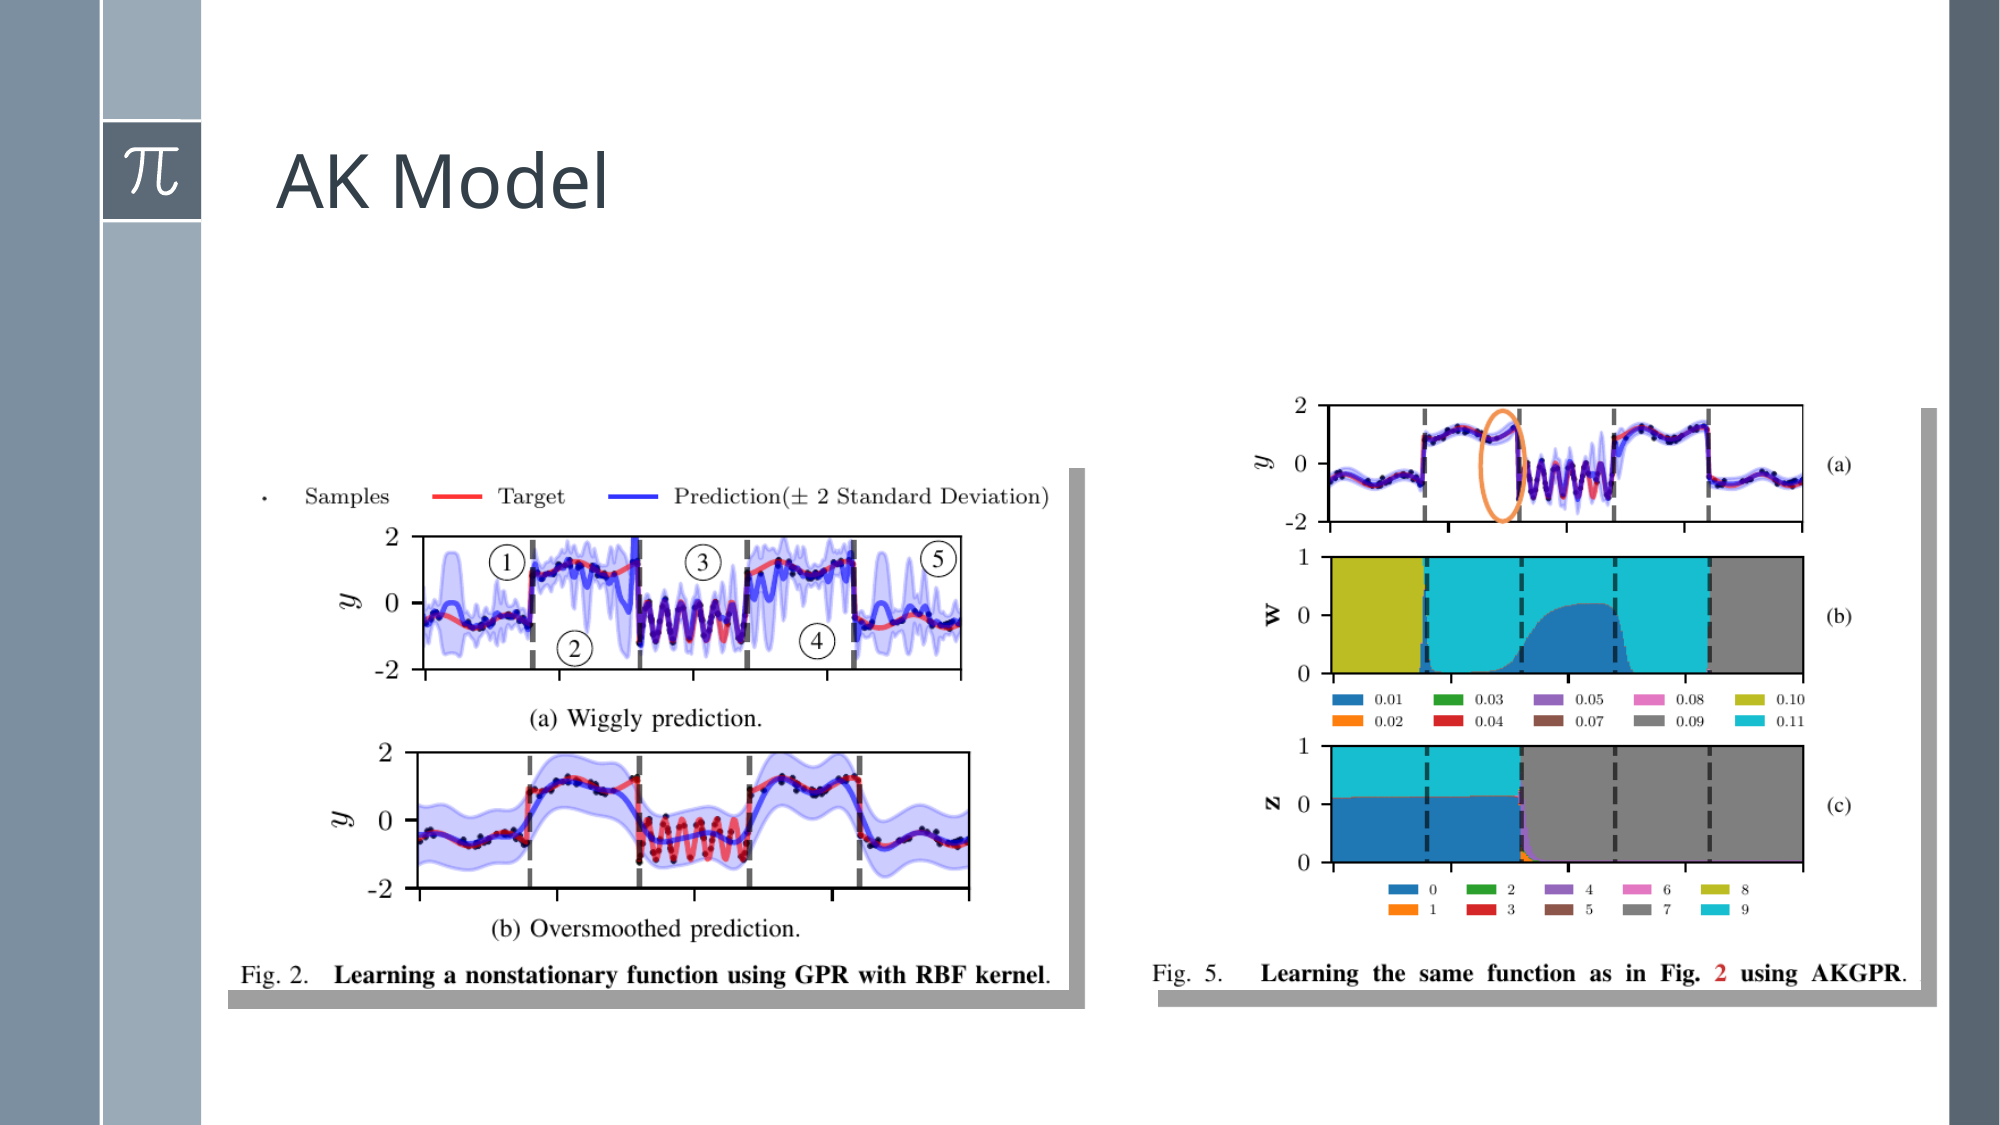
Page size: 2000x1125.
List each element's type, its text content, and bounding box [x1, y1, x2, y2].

picture [1140, 390, 1921, 991]
text_box AK Model [261, 29, 1867, 233]
picture [210, 449, 1069, 991]
